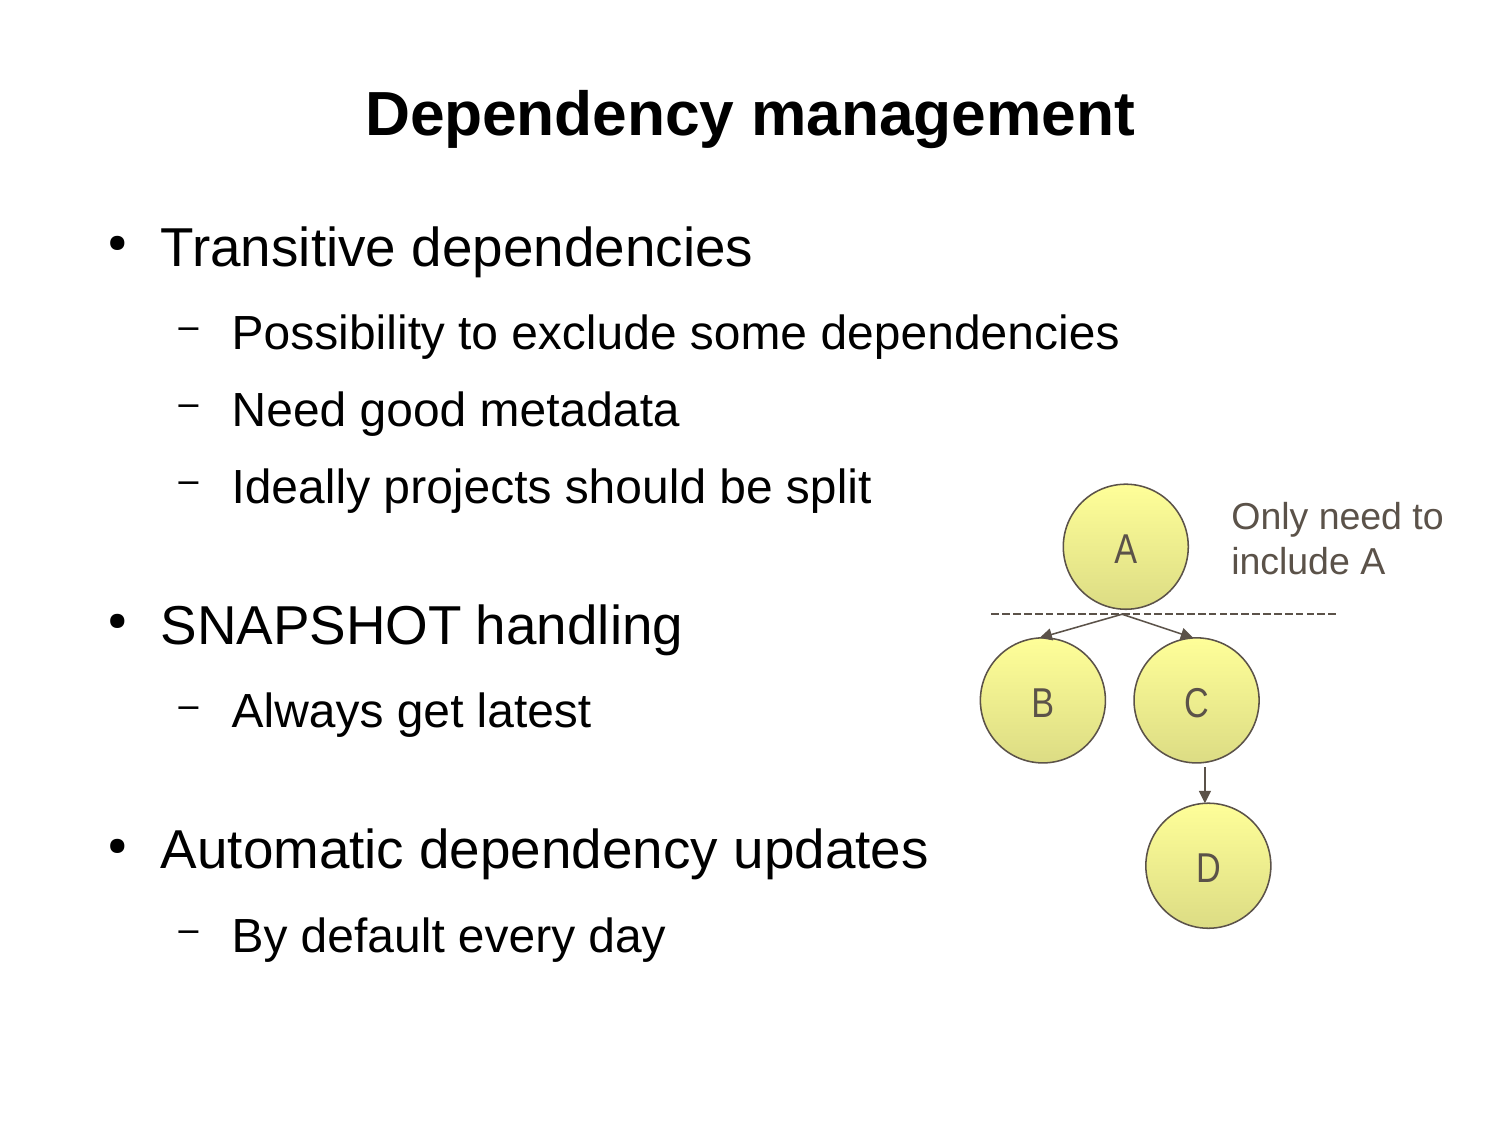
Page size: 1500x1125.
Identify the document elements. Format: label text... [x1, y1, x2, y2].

text_box C [1134, 637, 1260, 763]
text_box B [980, 637, 1106, 763]
title Dependency management [75, 44, 1425, 177]
text_box Only need to include A [1216, 484, 1465, 590]
text_box A [1063, 484, 1189, 610]
list Transitive dependencies Possibility to exclude some dependencies Need good metadata Ideally projects should be split SNAPSHOT handling Always get latest Automatic dependency updates By default every day [75, 204, 1395, 1075]
text_box D [1145, 803, 1271, 929]
